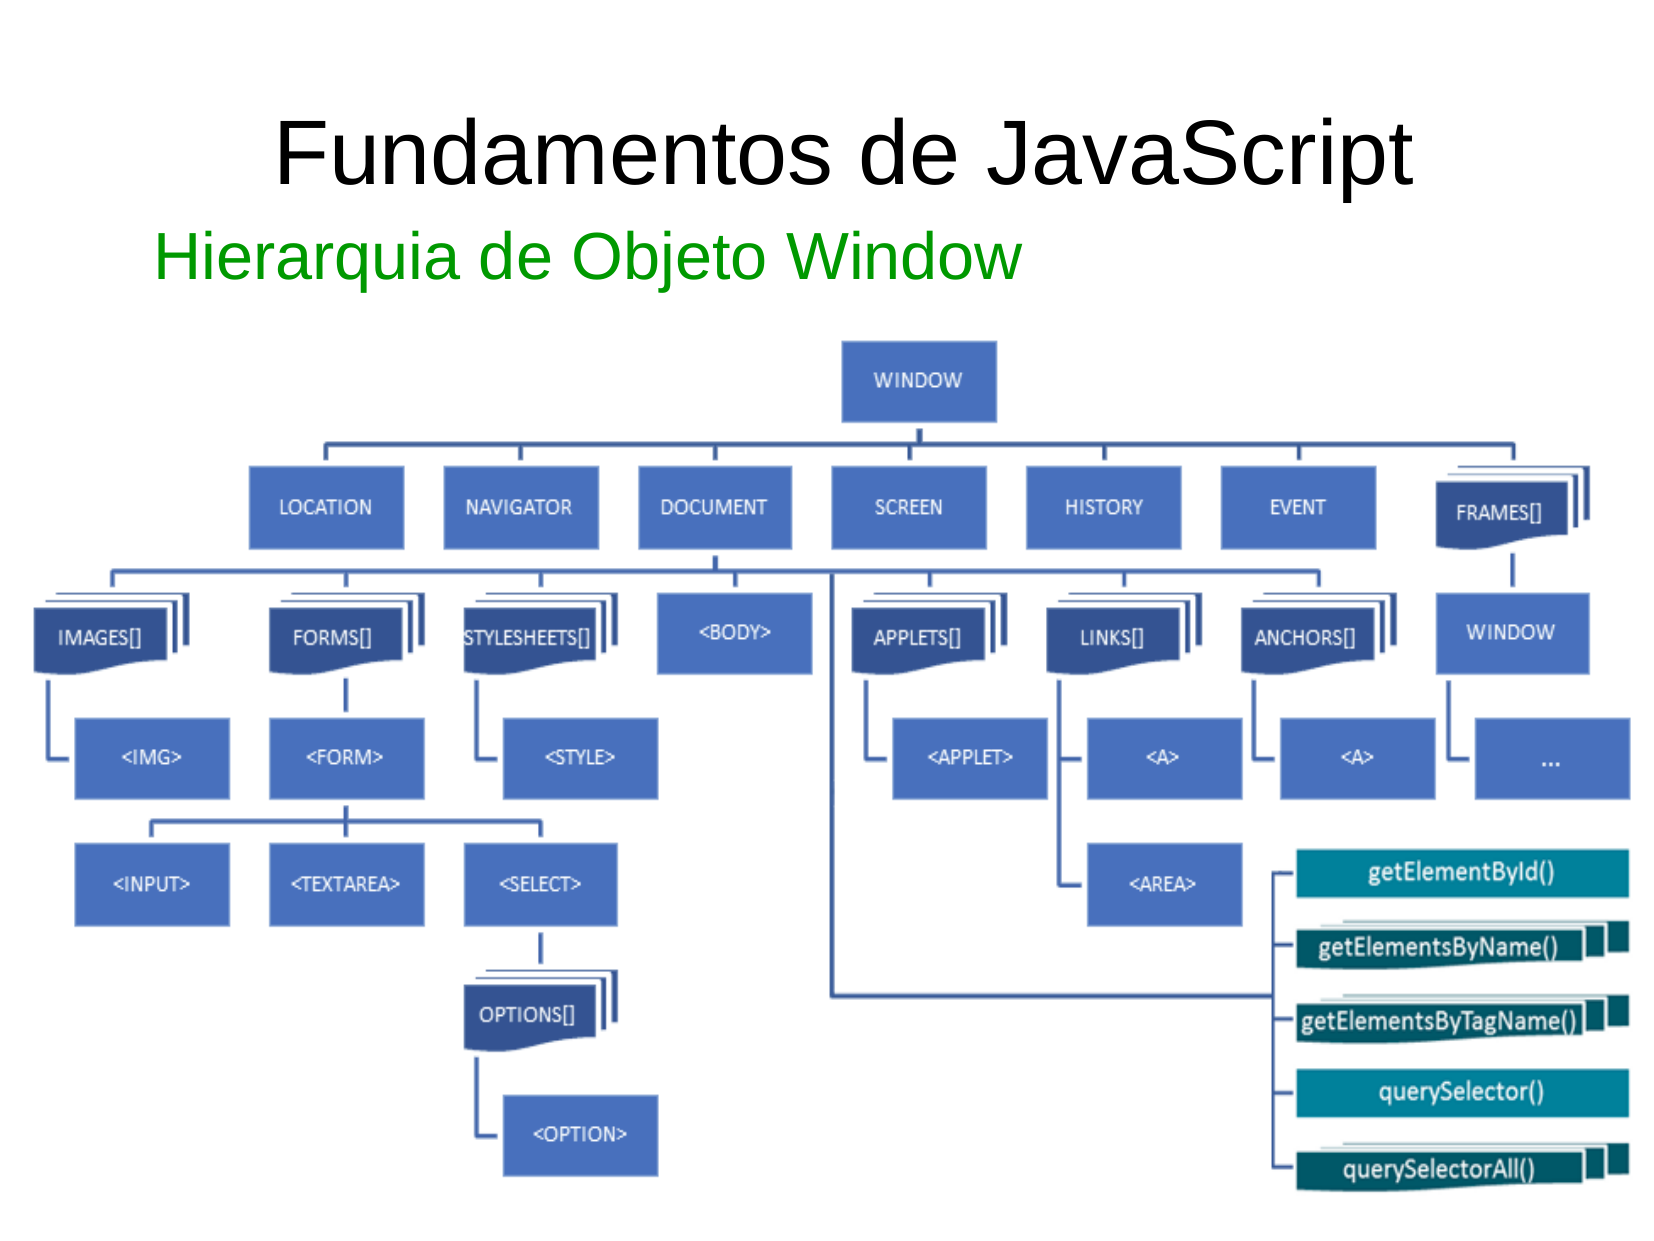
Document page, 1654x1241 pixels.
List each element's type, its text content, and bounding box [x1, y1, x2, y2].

picture [29, 330, 1636, 1209]
list Hierarquia de Objeto Window [82, 219, 1571, 330]
title Fundamentos de JavaScript [82, 49, 1571, 219]
